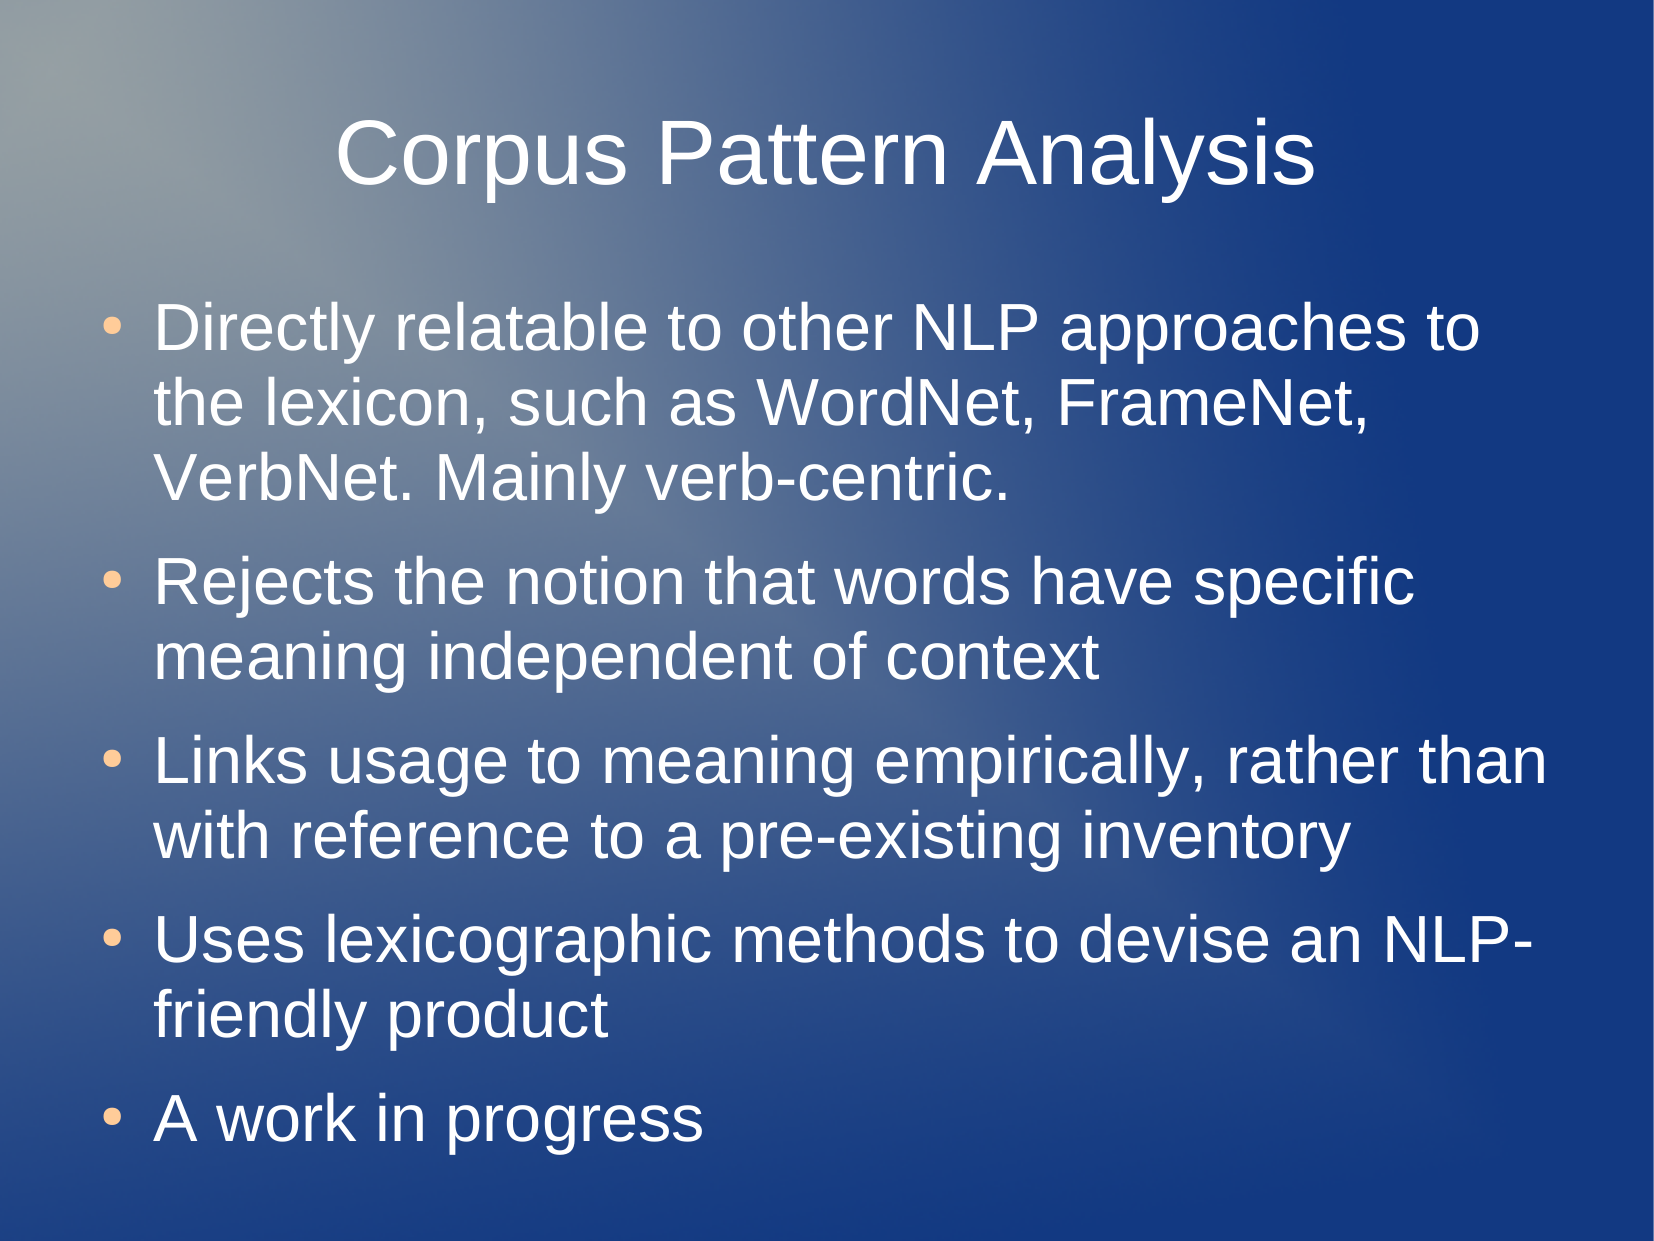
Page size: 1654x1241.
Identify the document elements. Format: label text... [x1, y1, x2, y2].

picture [0, 0, 1654, 1241]
title Corpus Pattern Analysis [82, 49, 1571, 257]
list Directly relatable to other NLP approaches to the lexicon, such as WordNet, FrameNet, VerbNet. Mainly verb-centric. Rejects the notion that words have specific meaning independent of context Links usage to meaning empirically, rather than with reference to a pre-existing inventory Uses lexicographic methods to devise an NLP-friendly product A work in progress [82, 290, 1571, 1157]
